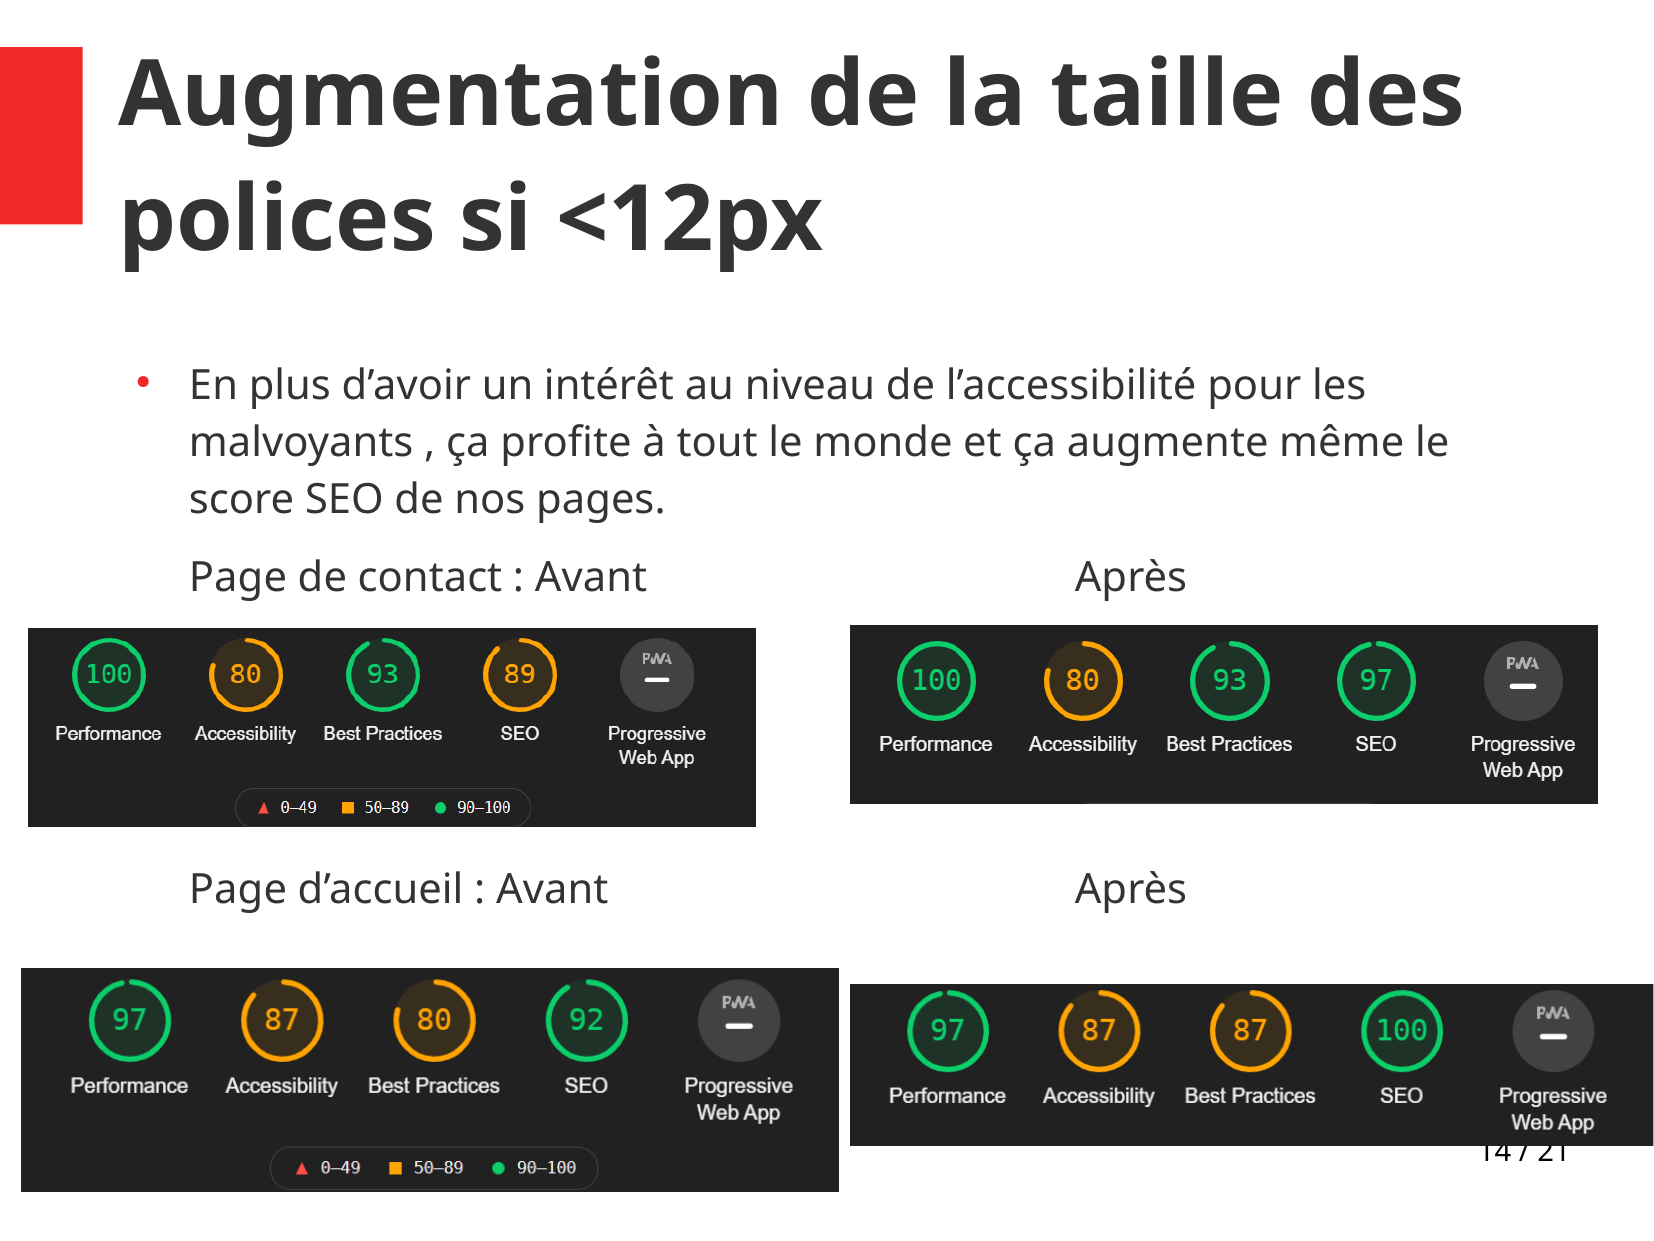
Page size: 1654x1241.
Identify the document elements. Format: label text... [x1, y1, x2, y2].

picture [850, 625, 1598, 804]
picture [850, 984, 1654, 1146]
title Augmentation de la taille des polices si <12px [118, 27, 1571, 278]
list En plus d’avoir un intérêt au niveau de l’accessibilité pour les malvoyants , ça profite à tout le monde et ça augmente même le score SEO de nos pages. Page de contact : Avant Après Page d’accueil : Avant Après [118, 354, 1536, 1074]
picture [28, 628, 756, 827]
picture [21, 968, 839, 1192]
